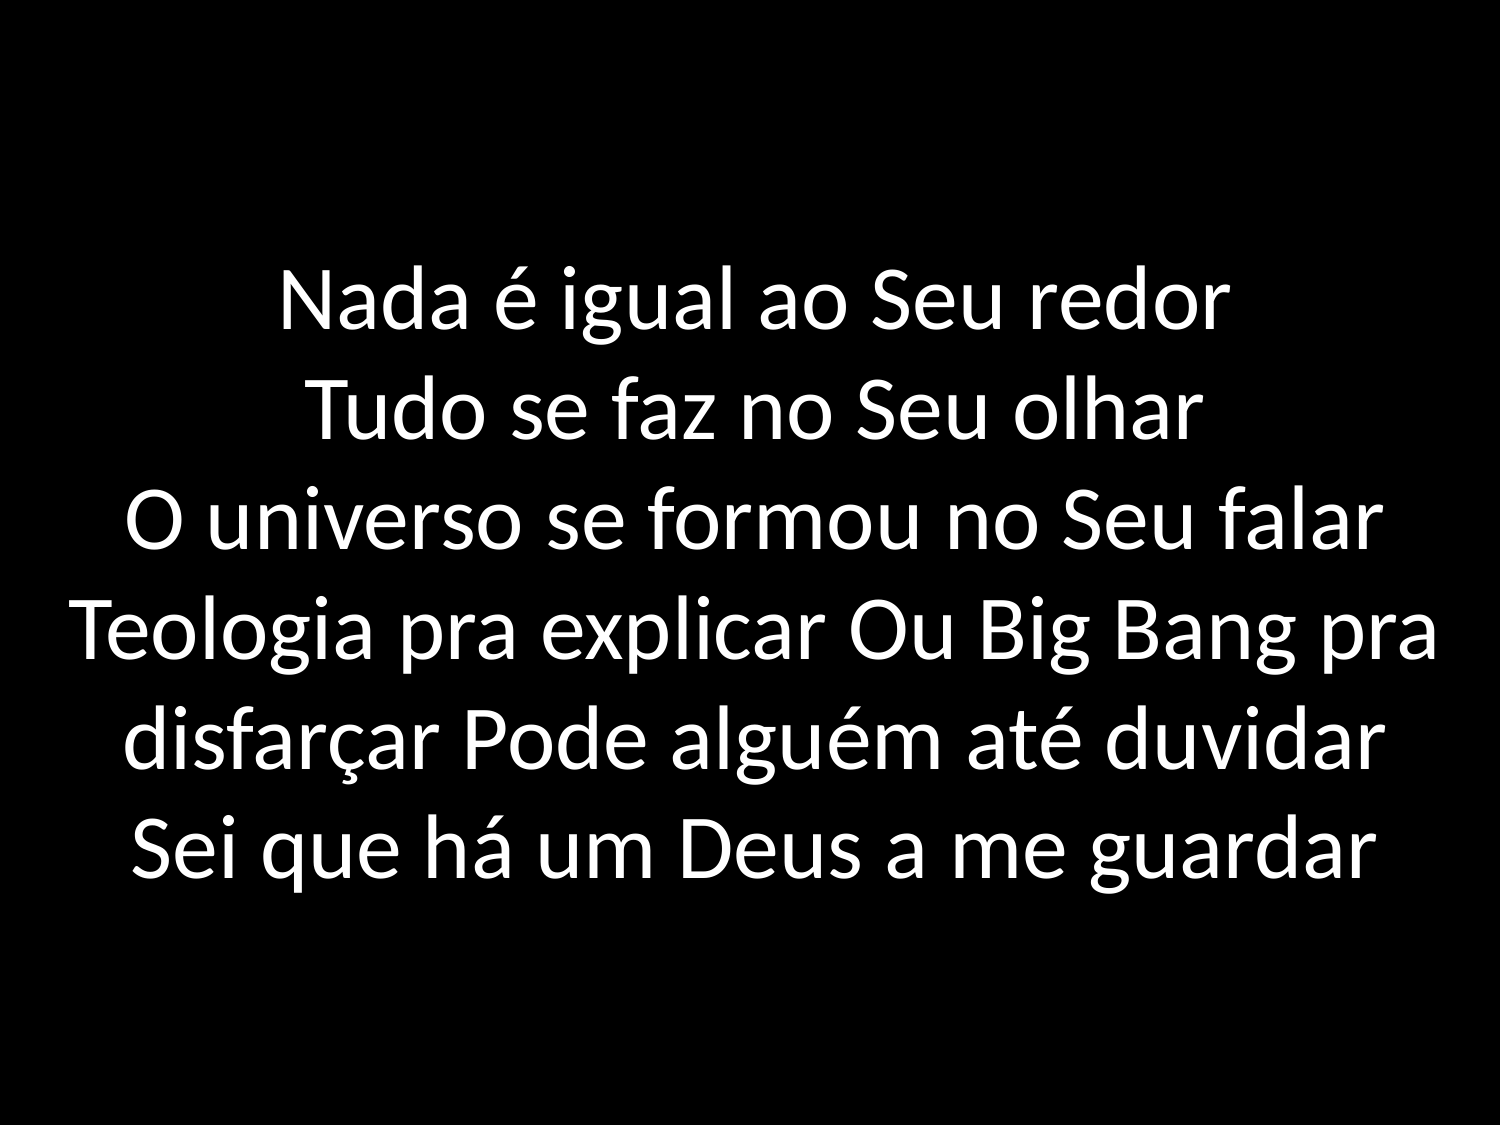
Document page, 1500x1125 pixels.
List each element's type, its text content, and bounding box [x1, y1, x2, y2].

title Nada é igual ao Seu redor Tudo se faz no Seu olhar O universo se formou no Seu falar Teologia pra explicar Ou Big Bang pra disfarçar Pode alguém até duvidar Sei que há um Deus a me guardar [46, 45, 1465, 1090]
